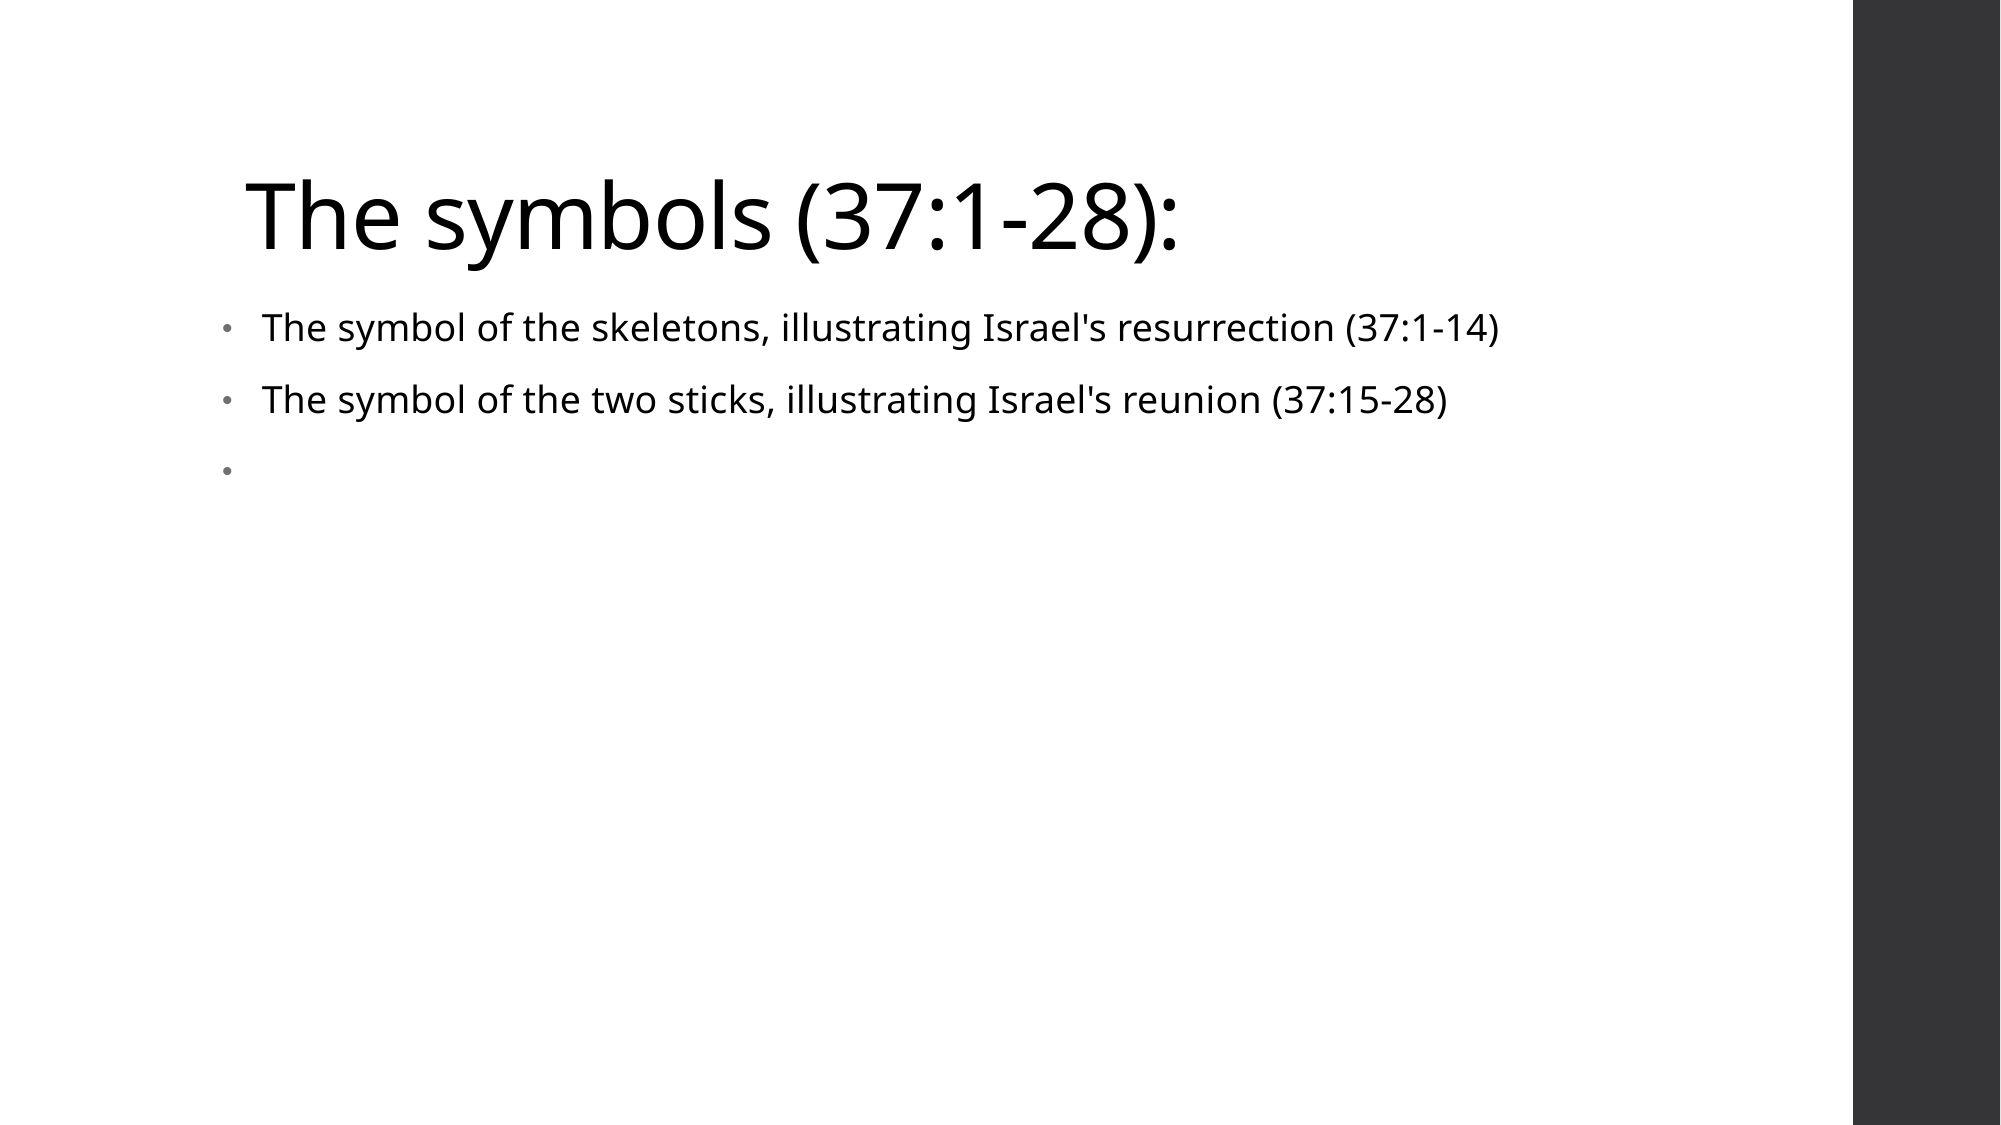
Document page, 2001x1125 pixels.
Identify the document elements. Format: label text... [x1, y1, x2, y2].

list The symbol of the skeletons, illustrating Israel's resurrection (37:1-14) The symbol of the two sticks, illustrating Israel's reunion (37:15-28) [206, 299, 1617, 1014]
title The symbols (37:1-28): [206, 60, 1797, 278]
